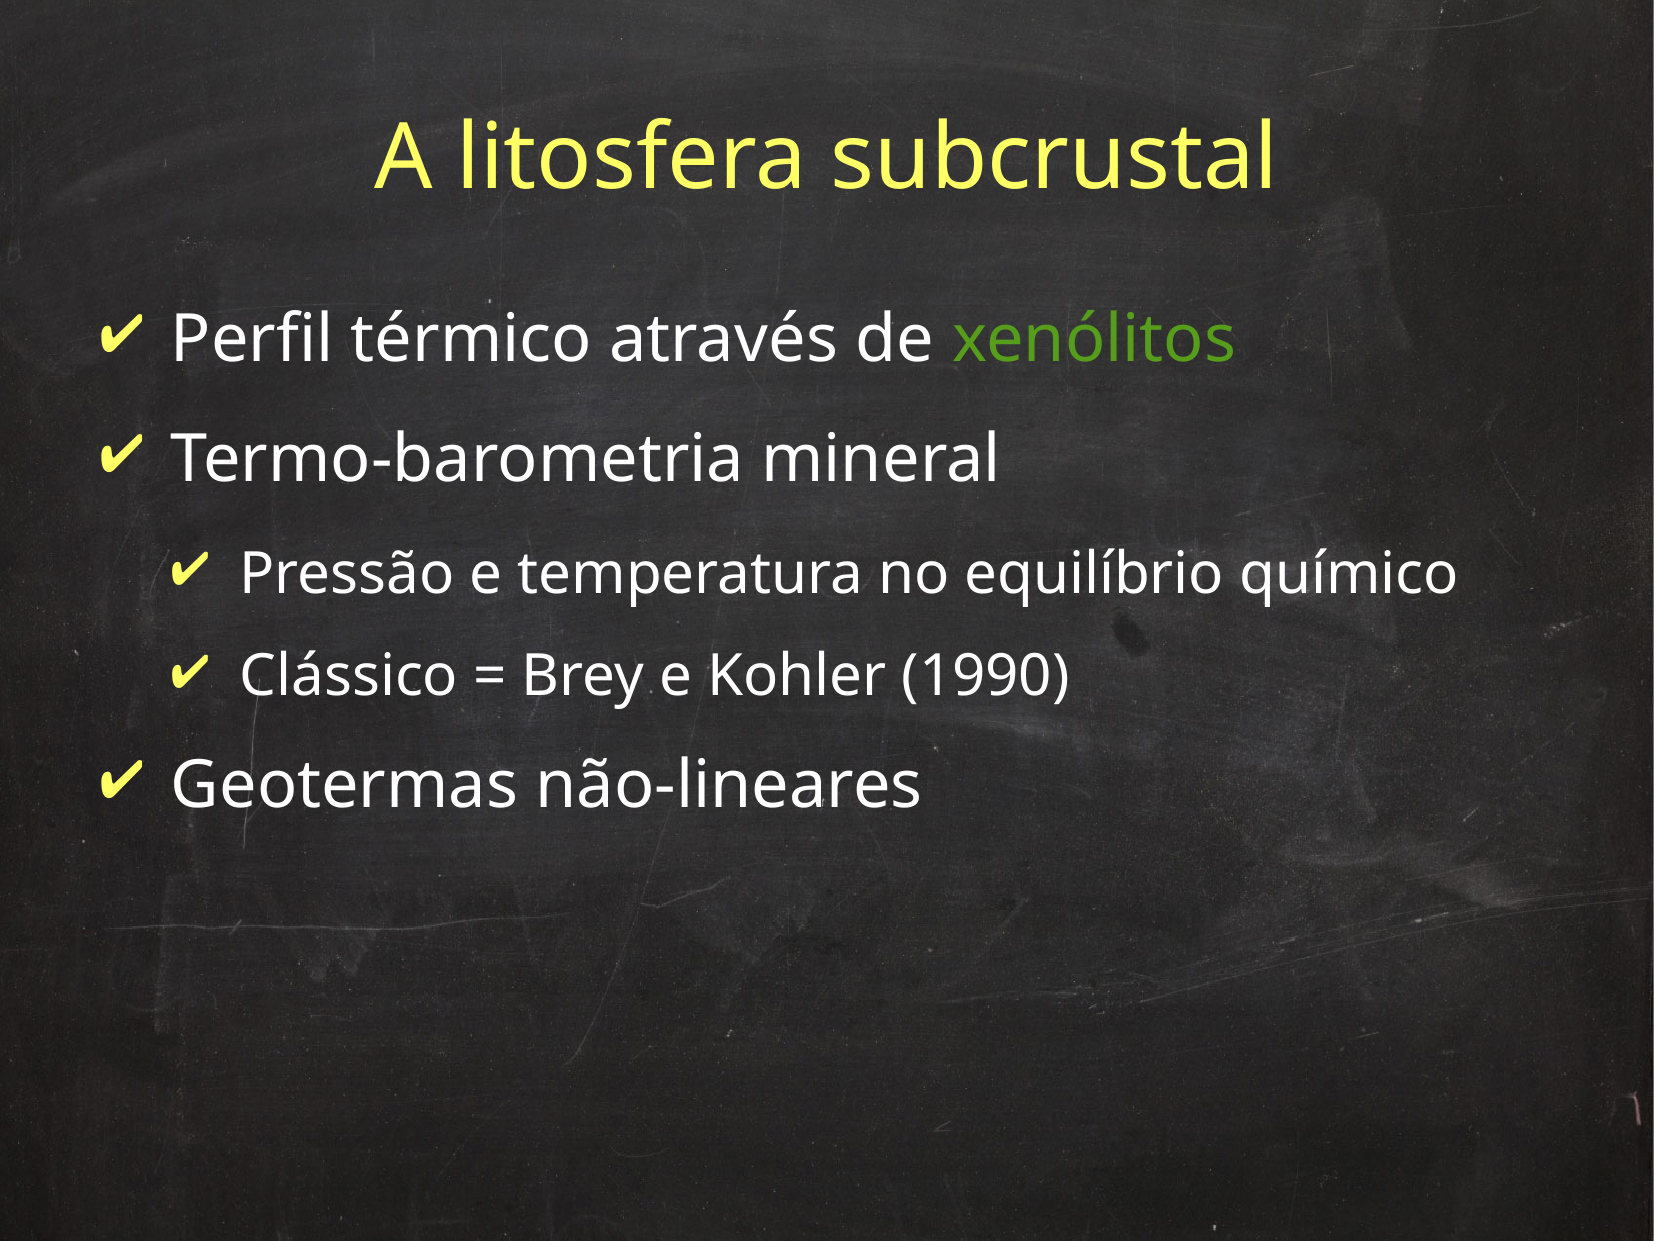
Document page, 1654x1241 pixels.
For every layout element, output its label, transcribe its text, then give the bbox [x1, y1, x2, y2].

picture [0, 0, 1654, 1241]
title A litosfera subcrustal [82, 56, 1571, 250]
list Perfil térmico através de xenólitos Termo-barometria mineral Pressão e temperatura no equilíbrio químico Clássico = Brey e Kohler (1990) Geotermas não-lineares [82, 290, 1571, 1109]
